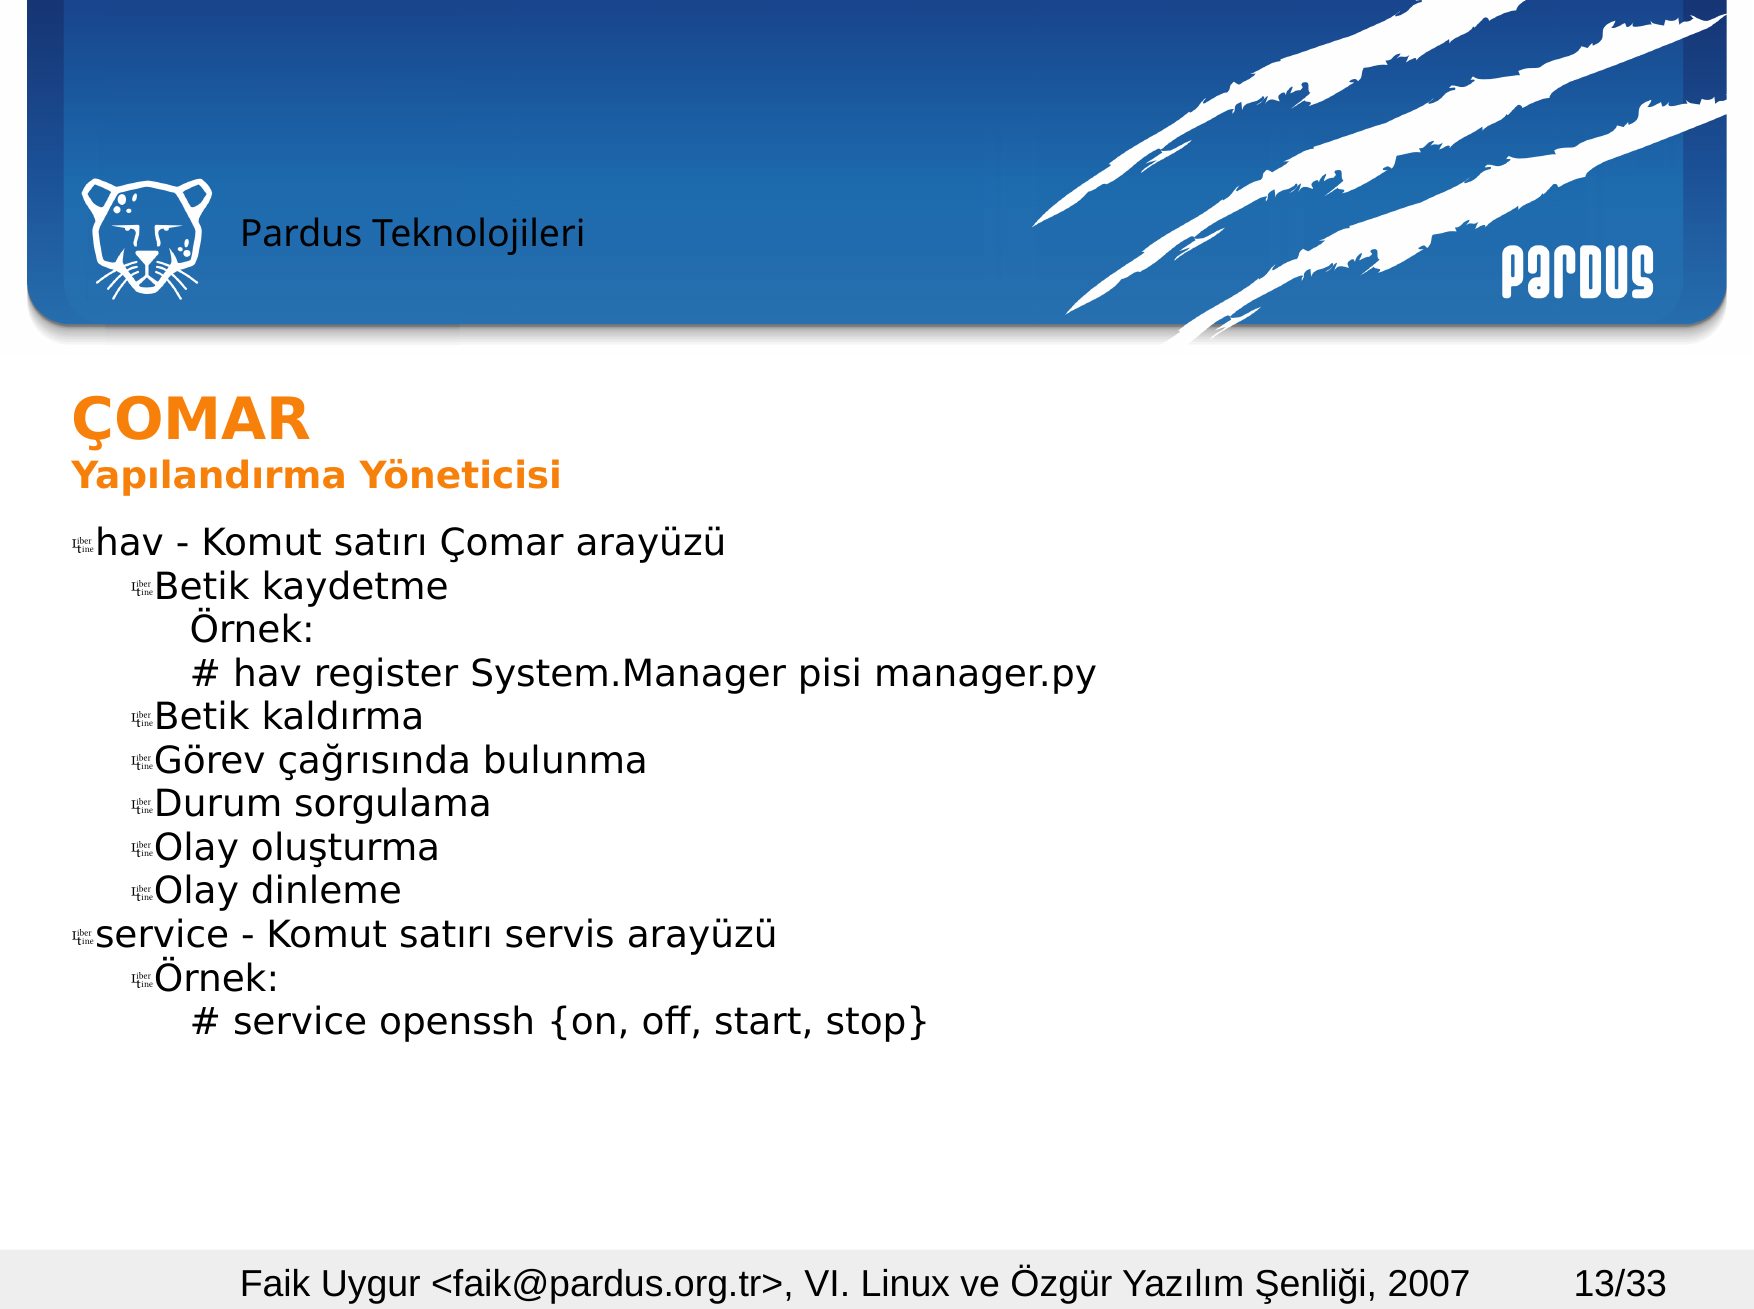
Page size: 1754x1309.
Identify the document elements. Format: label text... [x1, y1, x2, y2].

picture [0, 0, 1753, 355]
text_box ÇOMAR Yapılandırma Yöneticisi hav - Komut satırı Çomar arayüzü Betik kaydetme Örnek: # hav register System.Manager pisi manager.py Betik kaldırma Görev çağrısında bulunma Durum sorgulama Olay oluşturma Olay dinleme service - Komut satırı servis arayüzü Örnek: # service openssh {on, off, start, stop} [56, 378, 1680, 1095]
